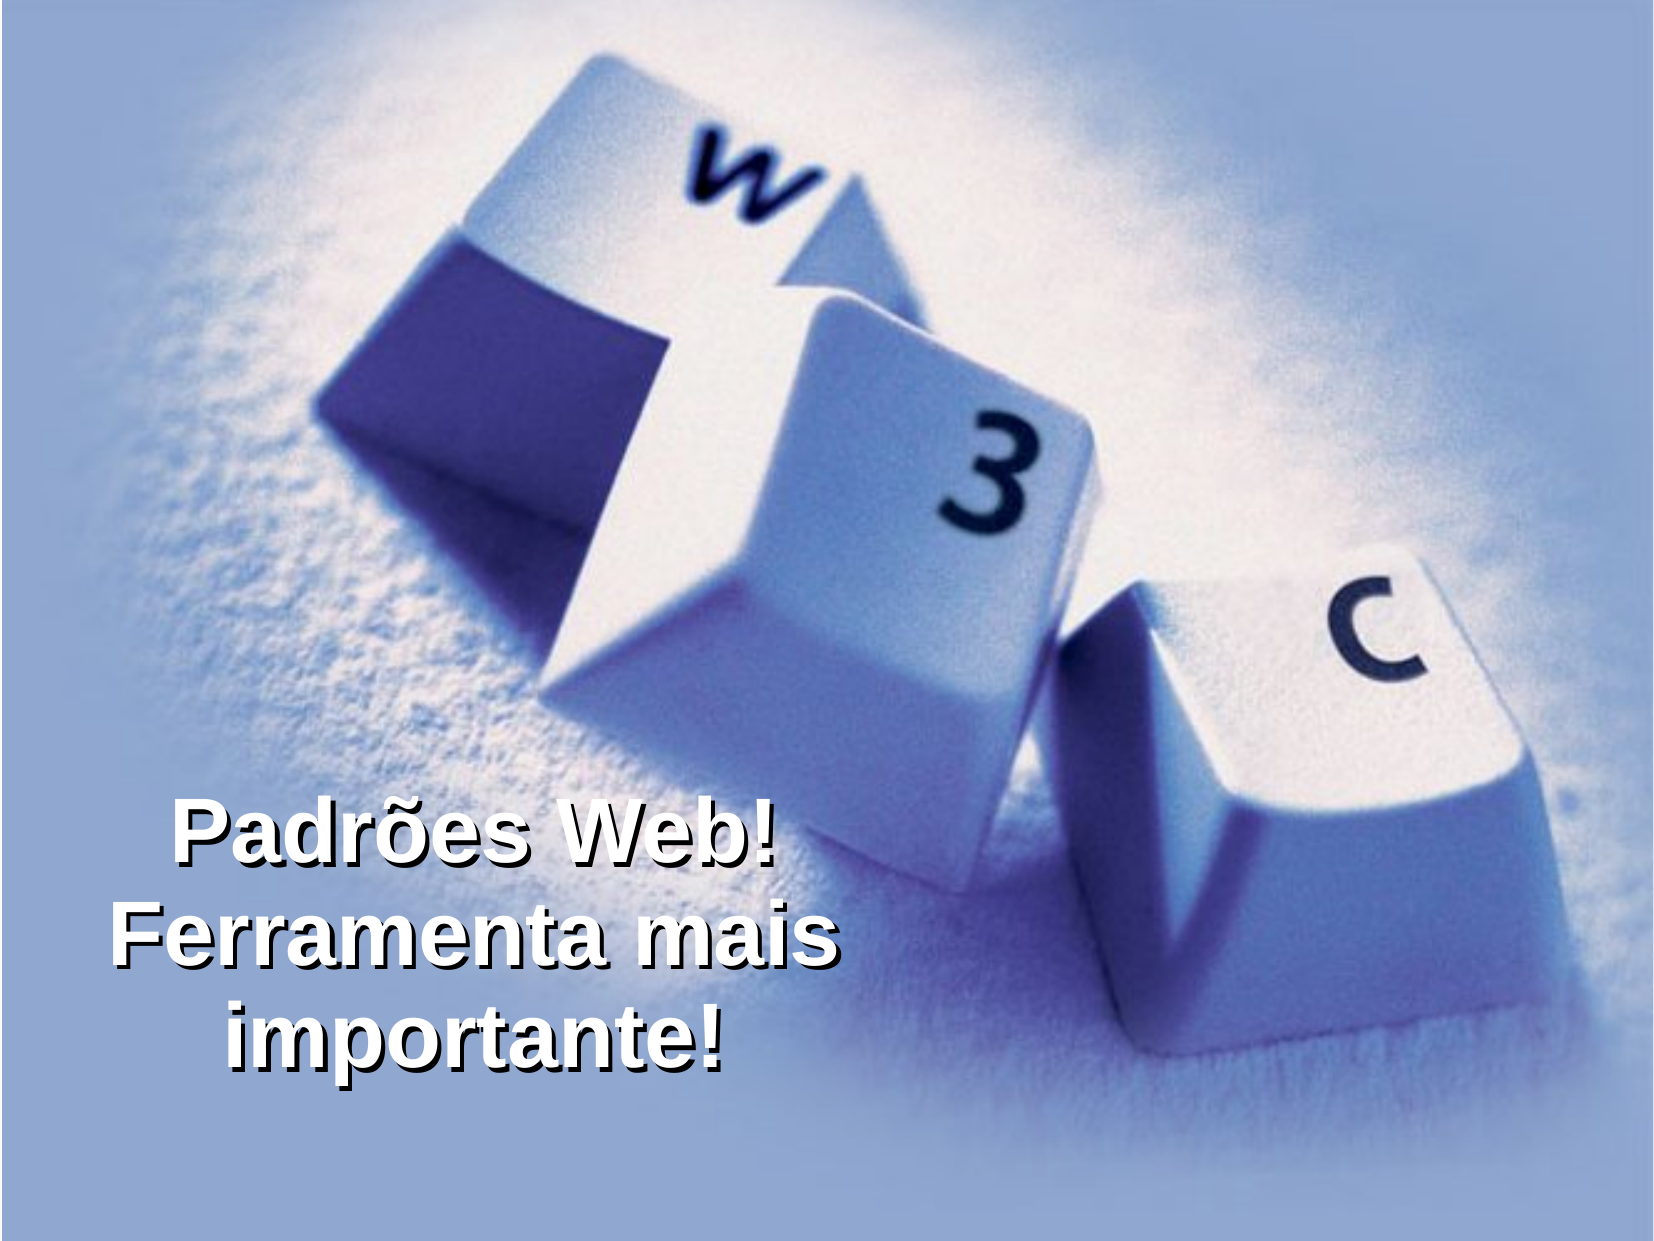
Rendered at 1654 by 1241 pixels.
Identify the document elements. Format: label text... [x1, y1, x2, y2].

title Padrões Web! Ferramenta mais importante! [11, 779, 938, 1088]
picture [2, 0, 1654, 1241]
